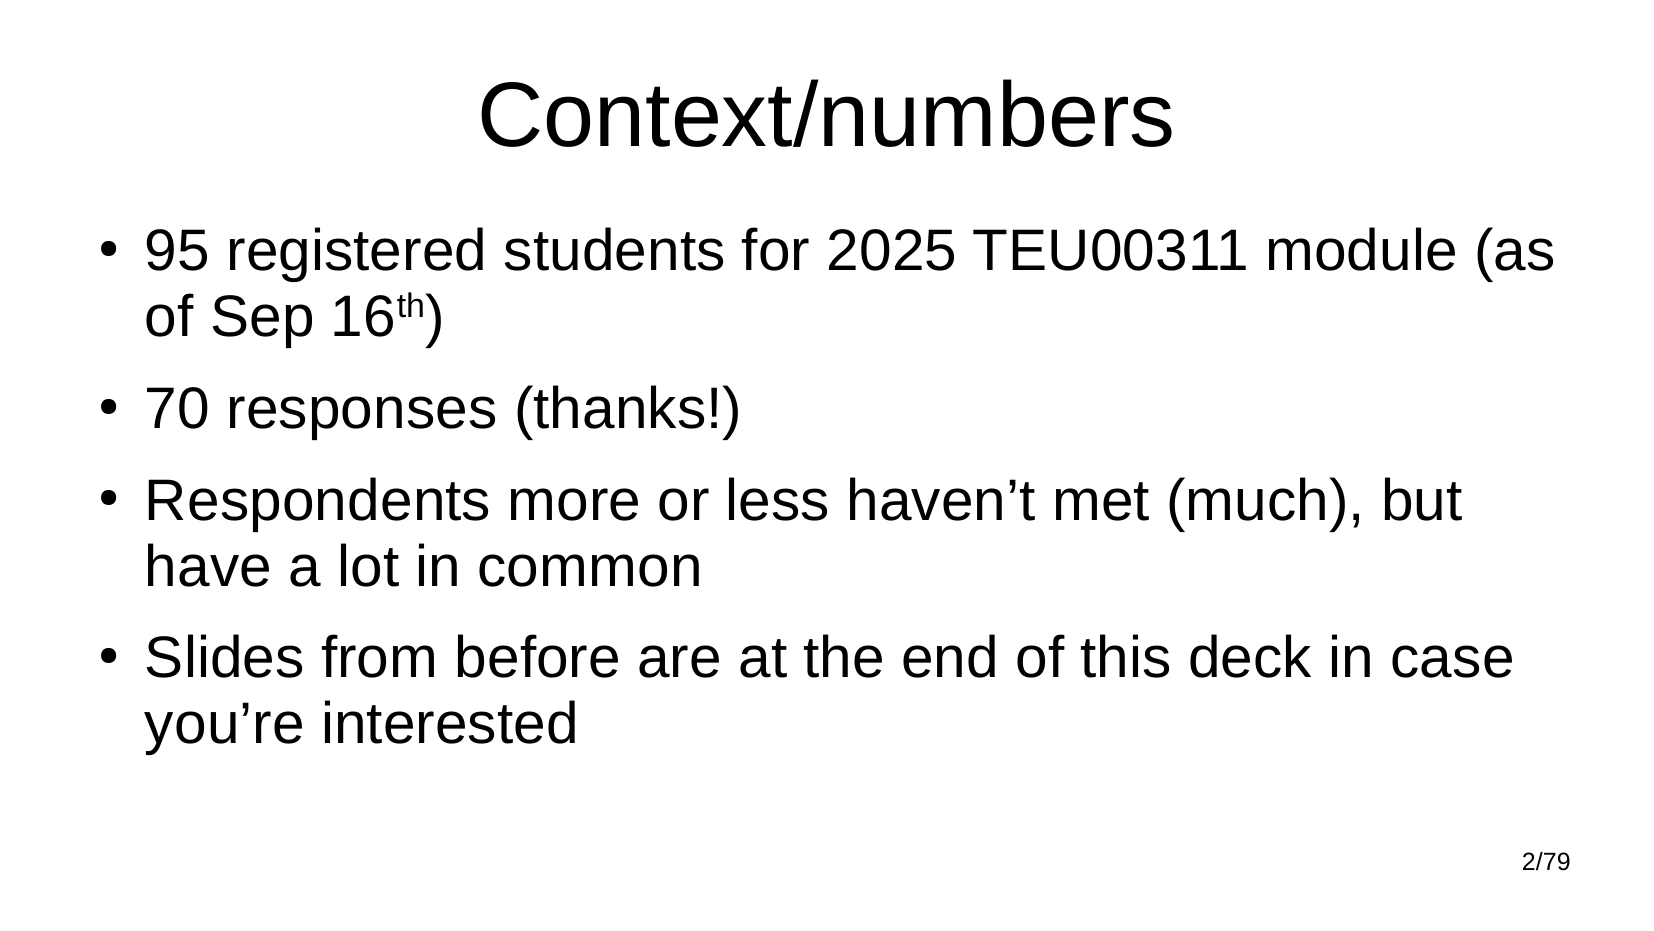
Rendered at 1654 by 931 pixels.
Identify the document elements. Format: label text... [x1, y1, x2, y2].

list 95 registered students for 2025 TEU00311 module (as of Sep 16th) 70 responses (thanks!) Respondents more or less haven’t met (much), but have a lot in common Slides from before are at the end of this deck in case you’re interested [82, 217, 1571, 758]
title Context/numbers [82, 37, 1571, 193]
